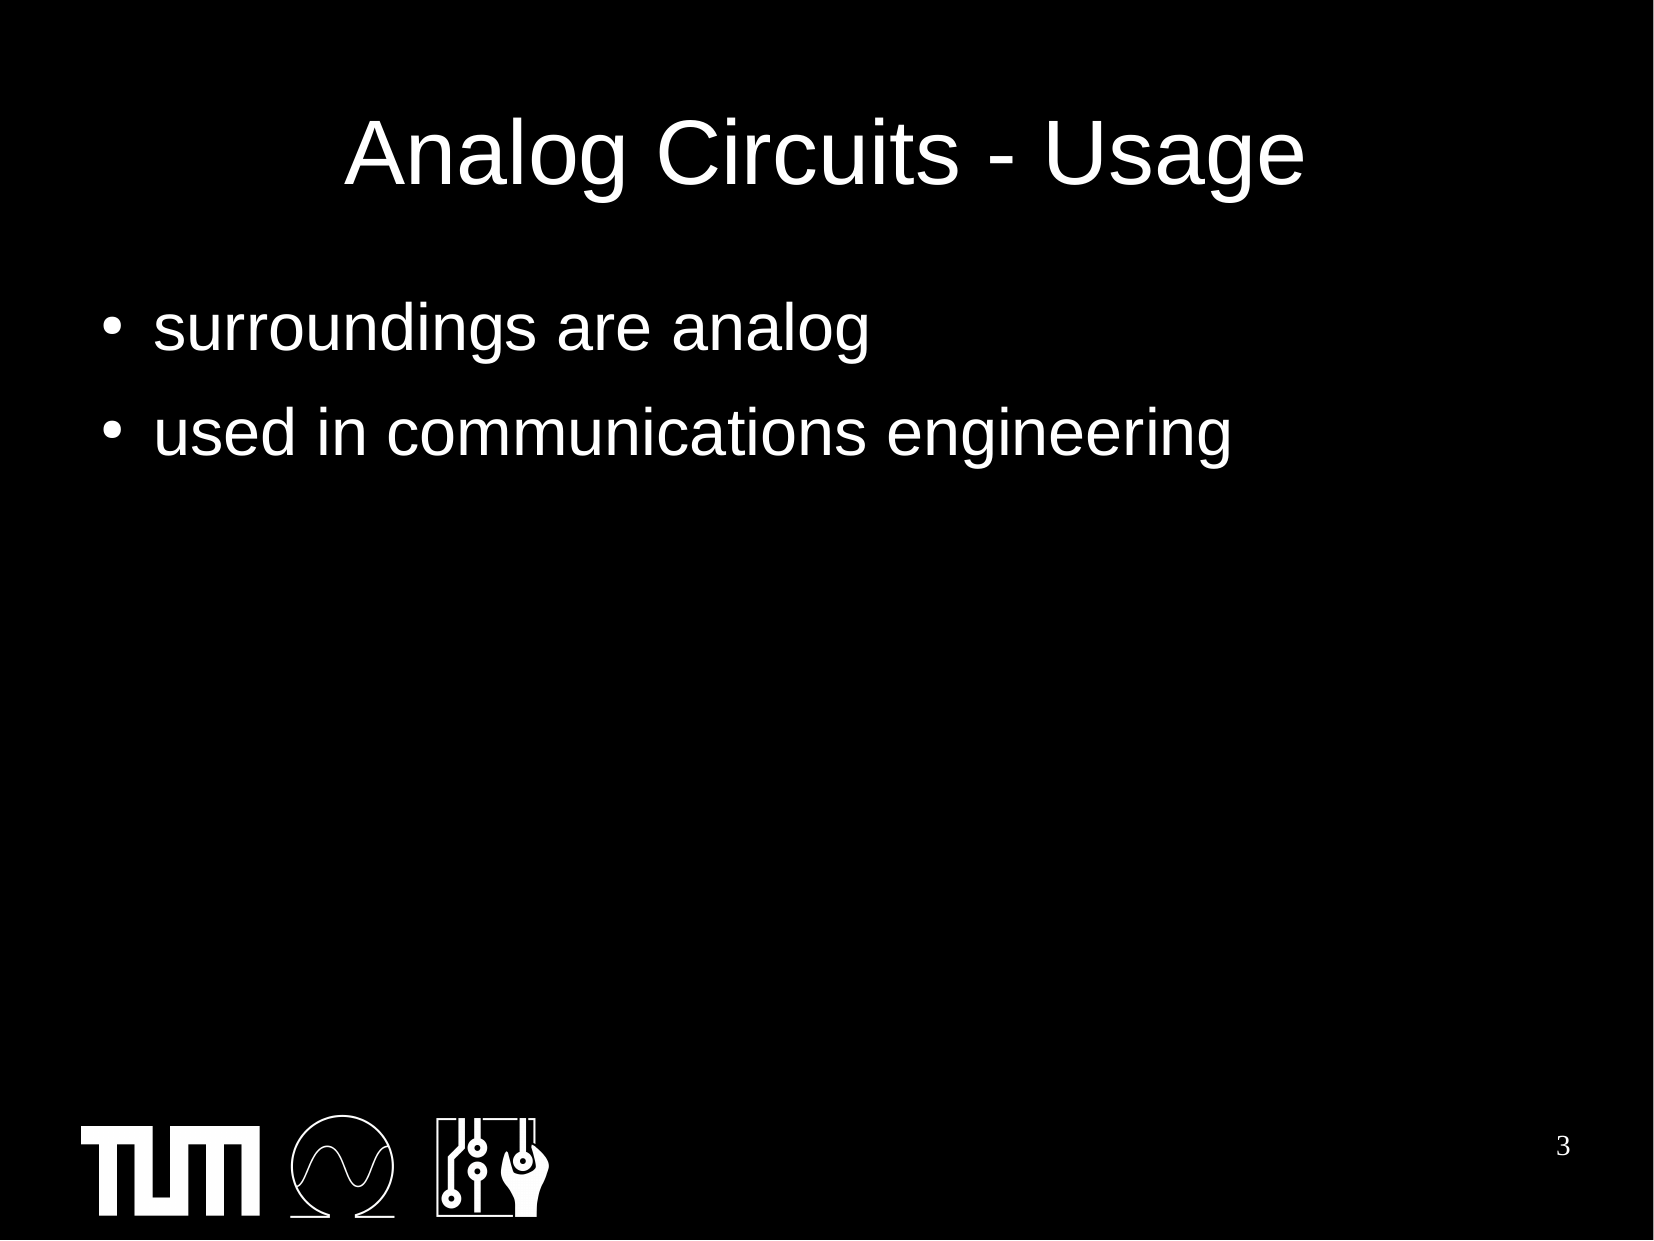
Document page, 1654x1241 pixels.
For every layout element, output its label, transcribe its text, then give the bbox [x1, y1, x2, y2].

picture [425, 1109, 554, 1227]
picture [283, 1109, 402, 1227]
title Analog Circuits - Usage [82, 49, 1571, 257]
list surroundings are analog used in communications engineering [82, 290, 1571, 1109]
picture [63, 1108, 272, 1227]
